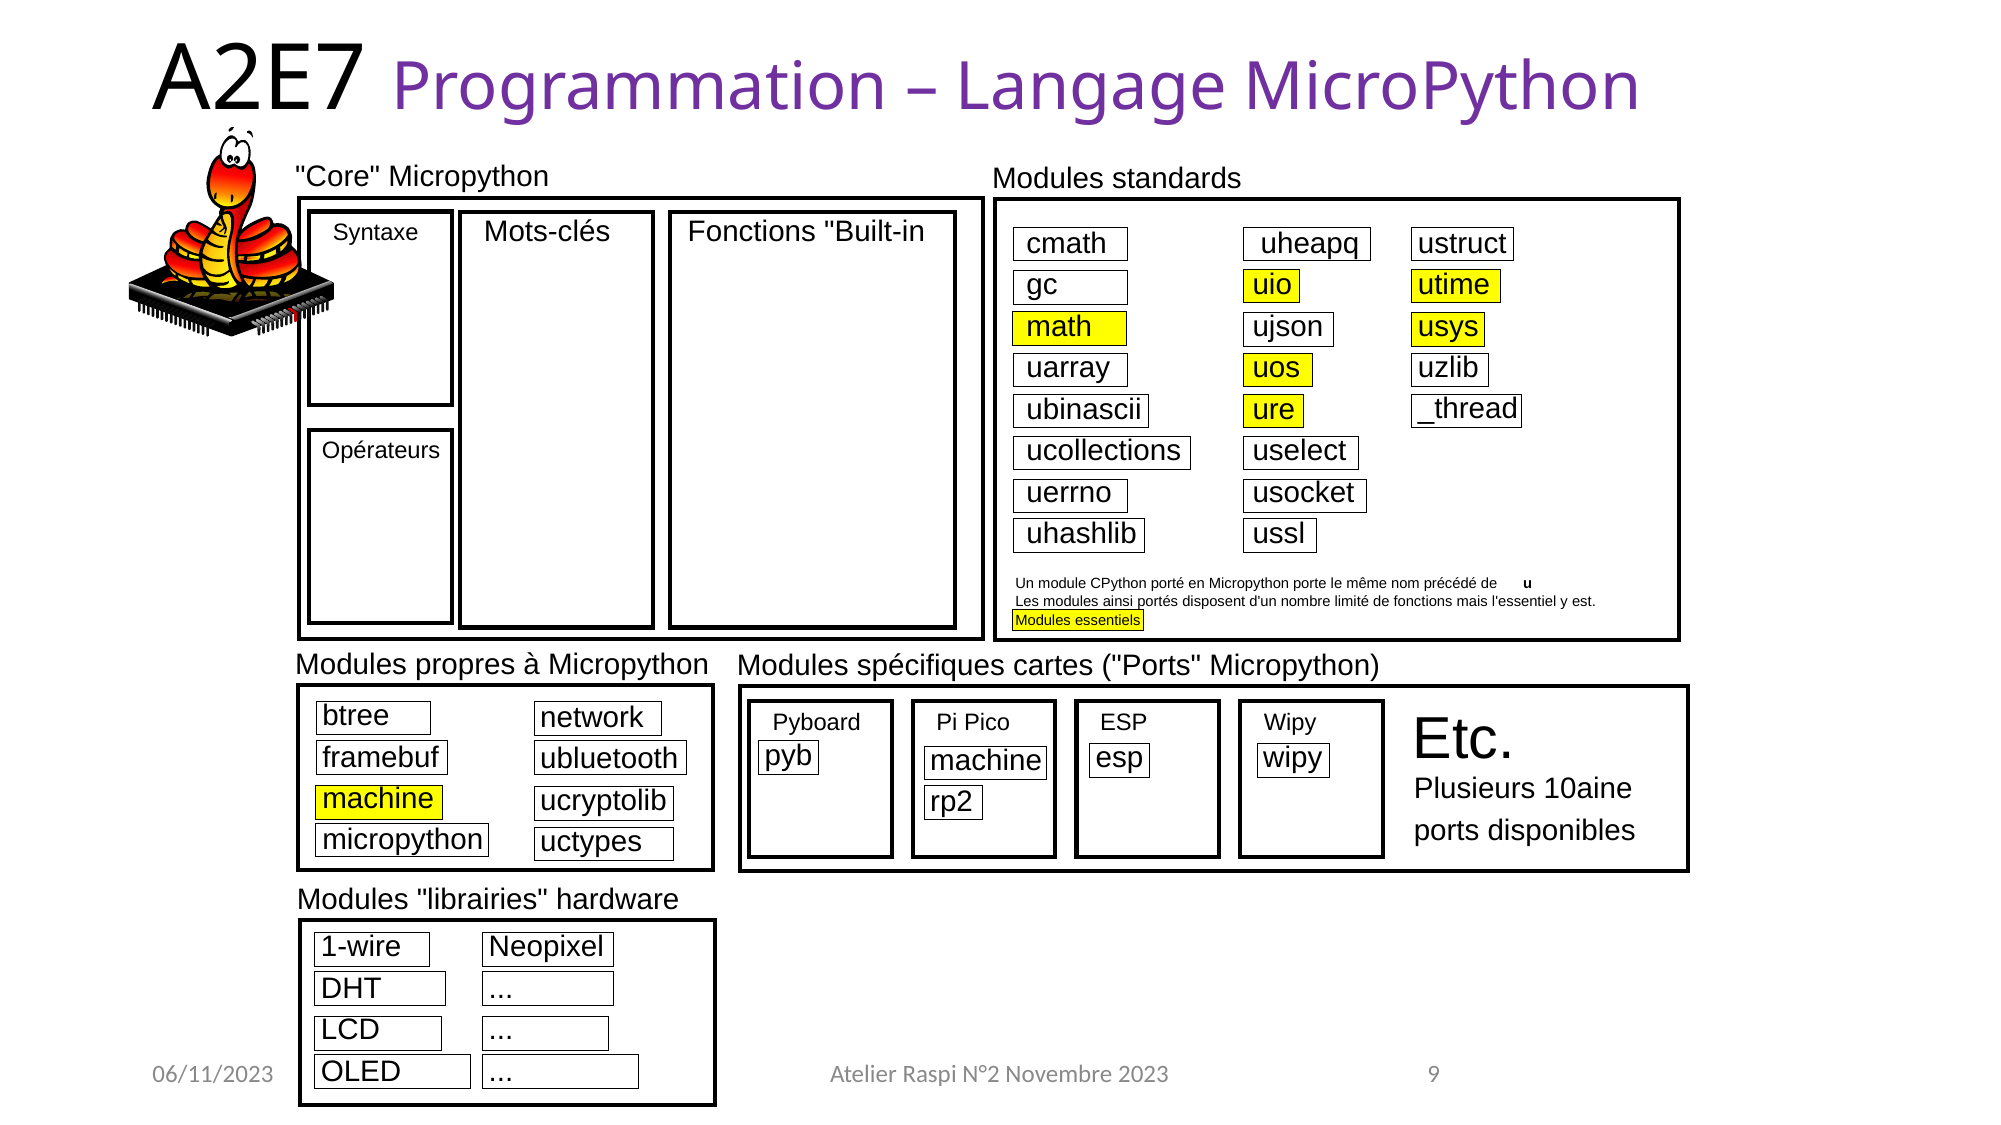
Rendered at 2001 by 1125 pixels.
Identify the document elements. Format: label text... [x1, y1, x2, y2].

text_box 06/11/2023 [137, 1042, 588, 1103]
text_box [1412, 1042, 1863, 1103]
text_box A2E7 Programmation – Langage MicroPython [137, 22, 1863, 127]
picture [128, 126, 1691, 1108]
text_box Atelier Raspi N°2 Novembre 2023 [662, 1042, 1338, 1103]
